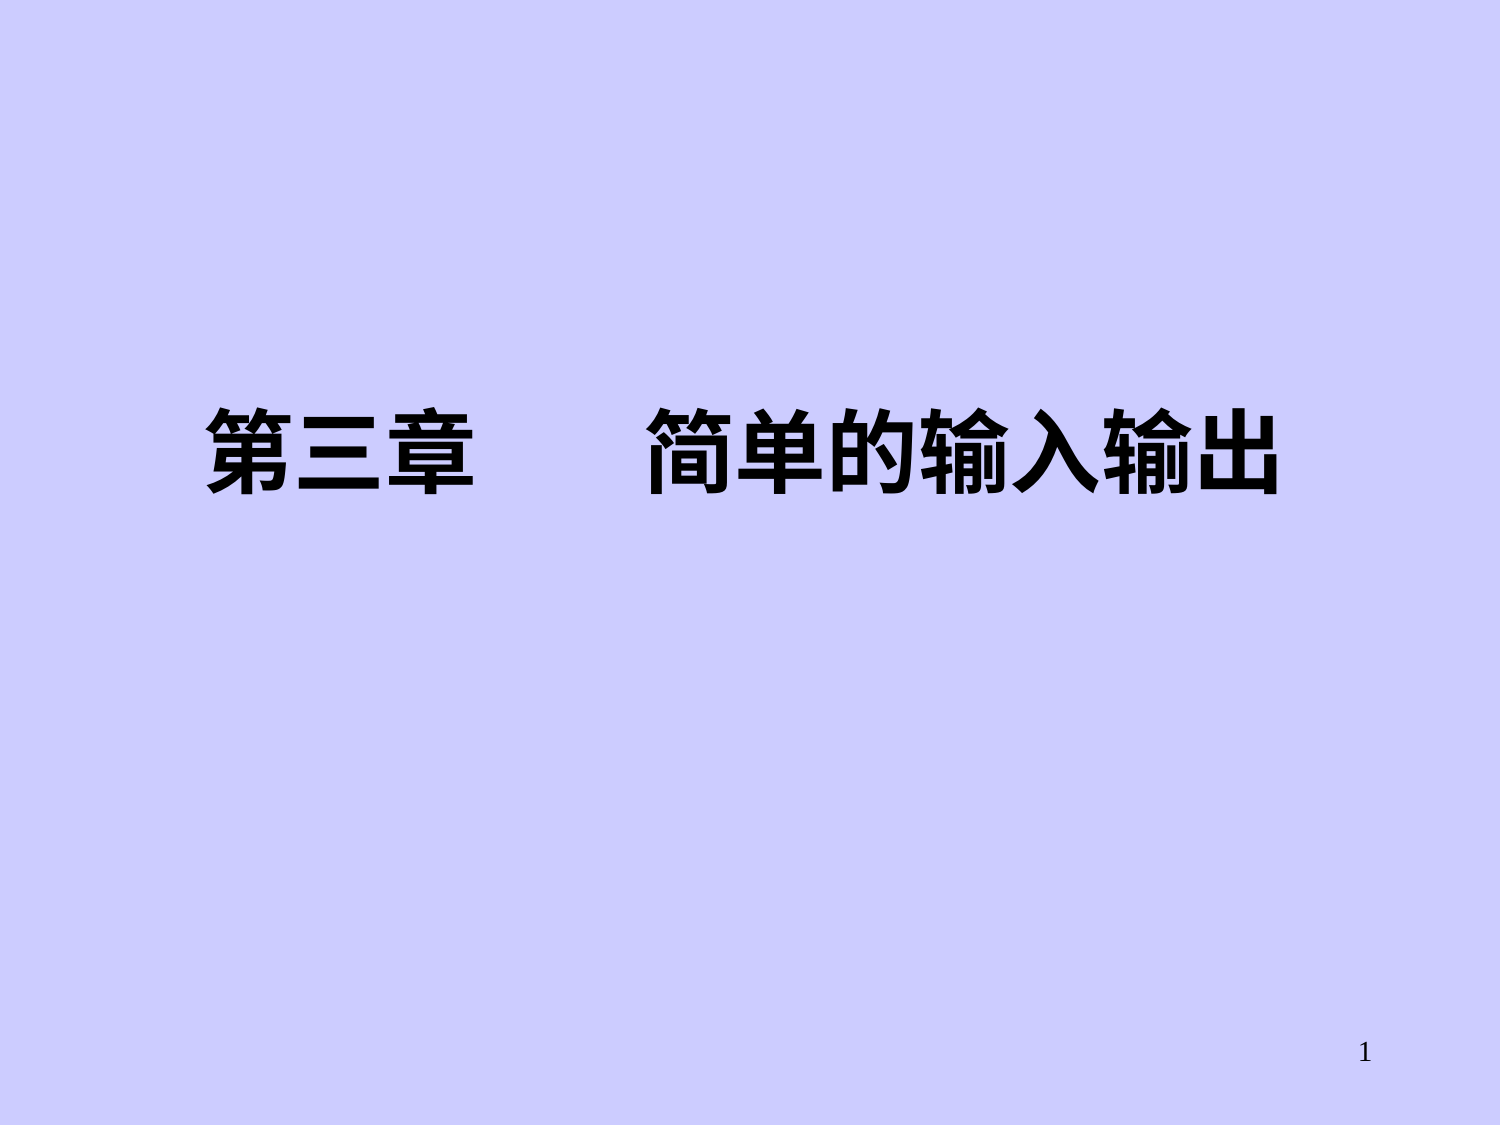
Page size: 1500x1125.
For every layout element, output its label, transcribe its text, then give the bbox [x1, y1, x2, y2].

text_box <编号> [1074, 1025, 1388, 1101]
text_box 第三章 简单的输入输出 [75, 387, 1413, 513]
